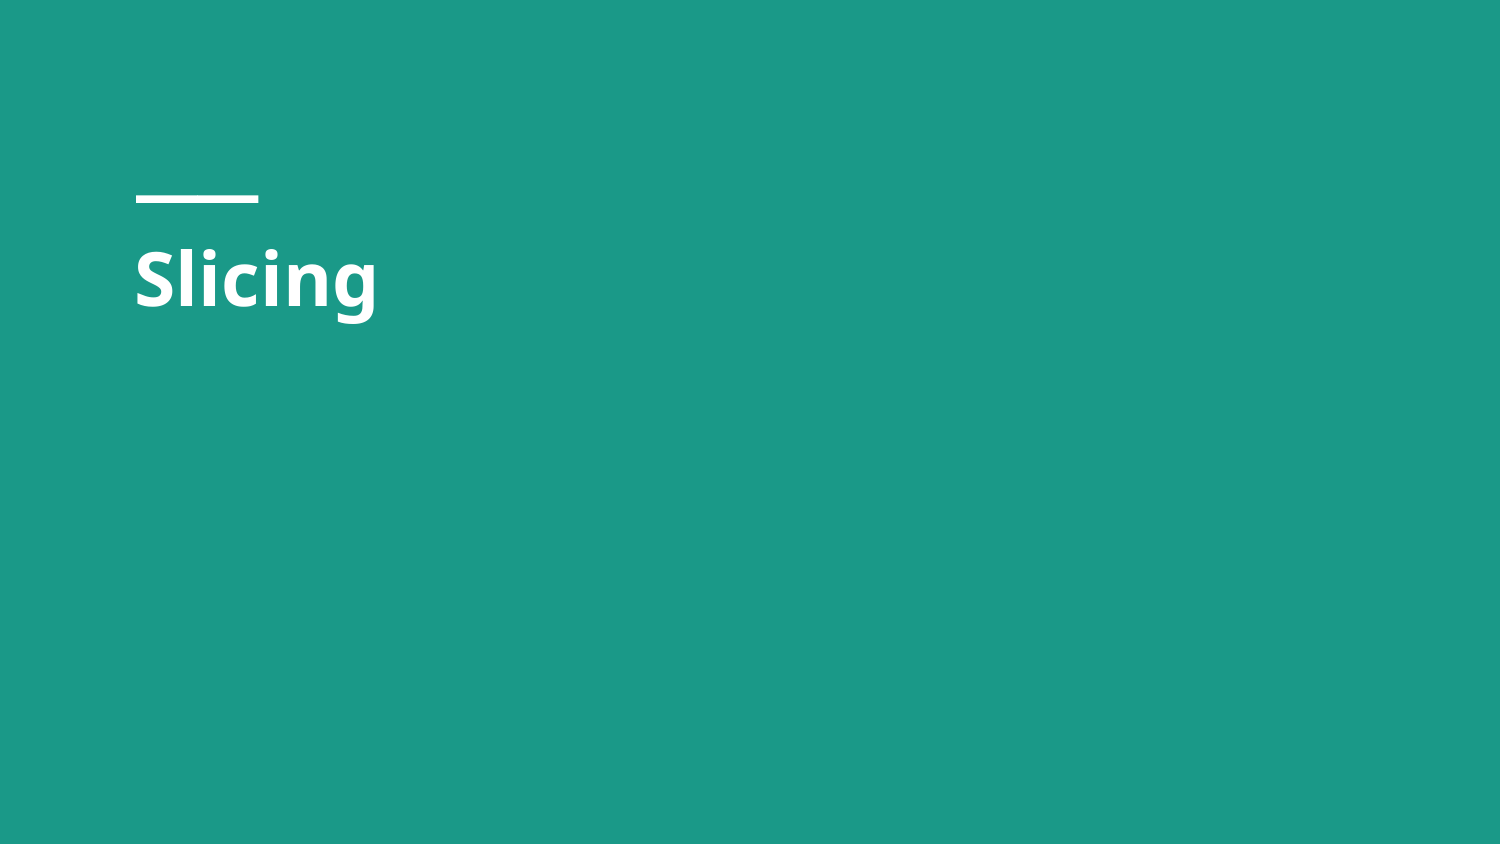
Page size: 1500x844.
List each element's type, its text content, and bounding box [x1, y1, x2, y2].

title Slicing [119, 216, 1381, 466]
